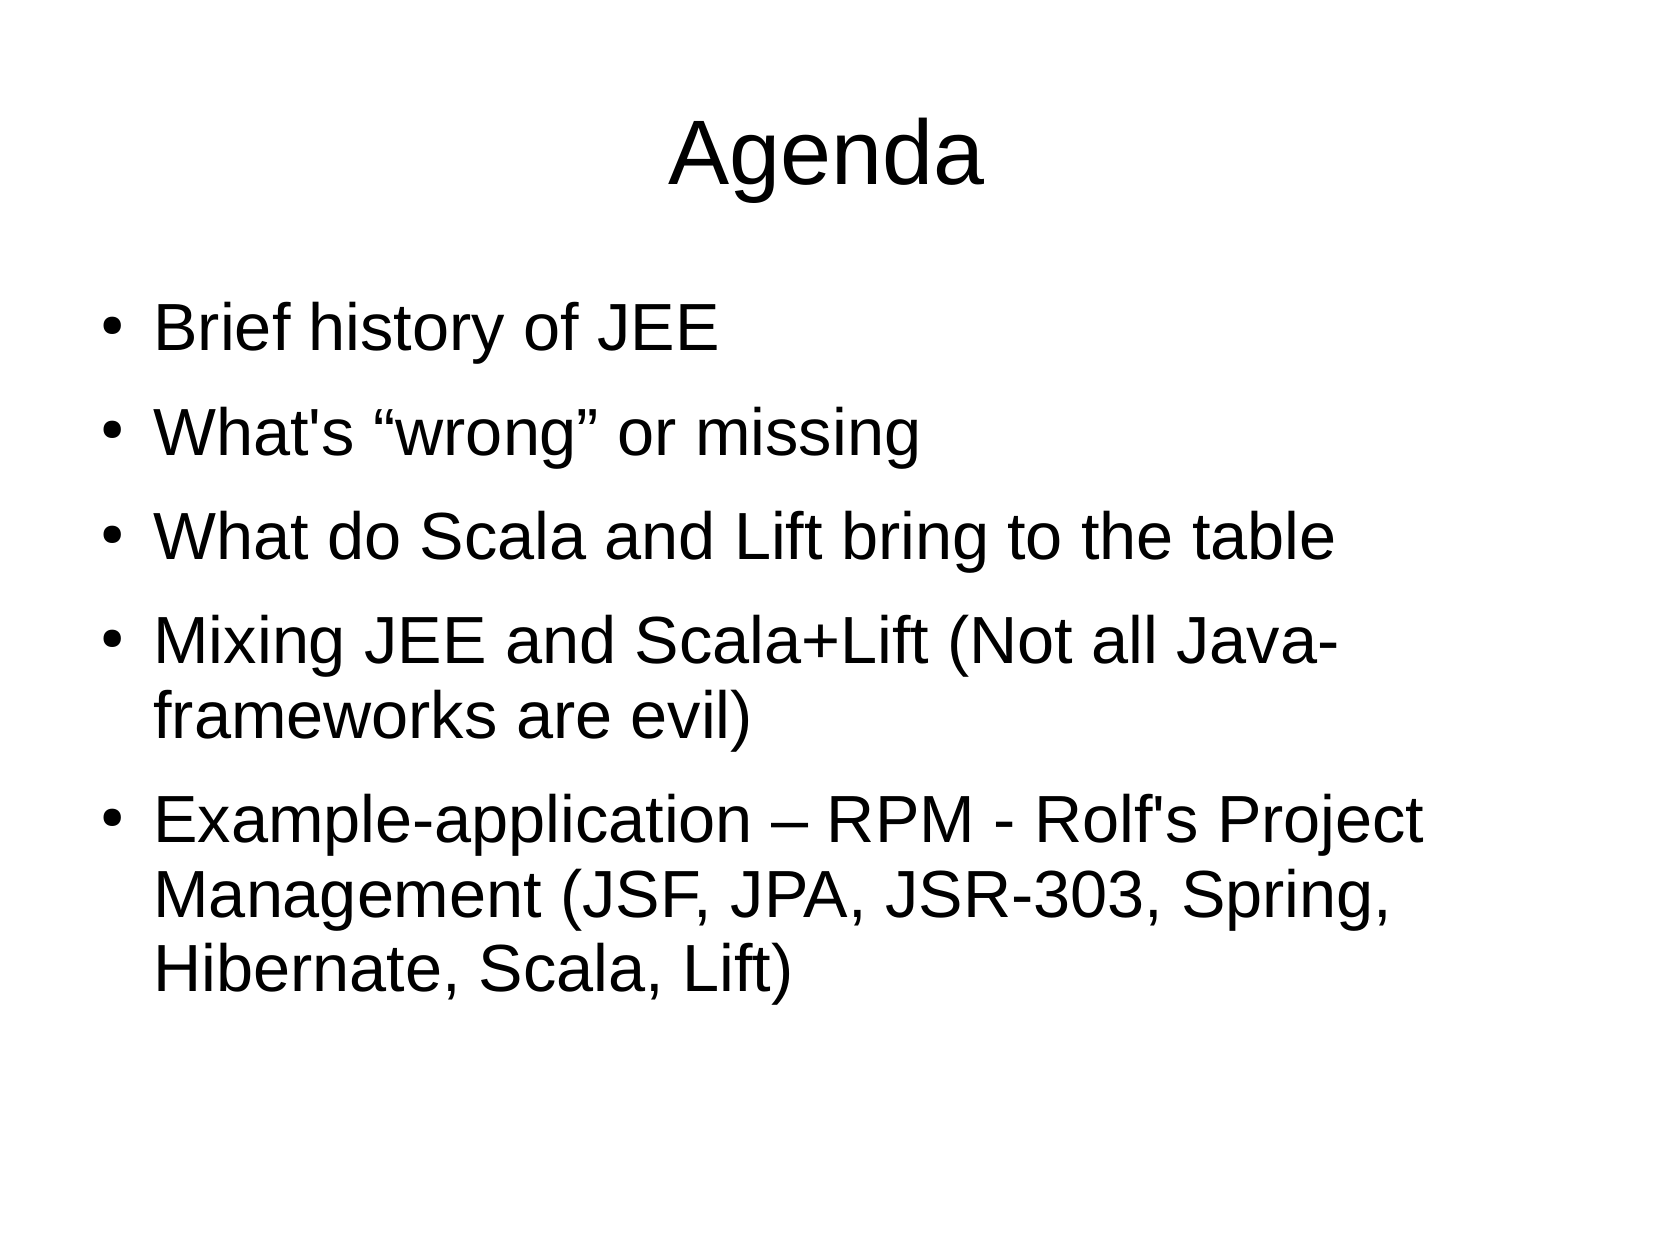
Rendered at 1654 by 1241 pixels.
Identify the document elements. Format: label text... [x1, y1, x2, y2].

title Agenda [82, 49, 1571, 257]
list Brief history of JEE What's “wrong” or missing What do Scala and Lift bring to the table Mixing JEE and Scala+Lift (Not all Java-frameworks are evil) Example-application – RPM - Rolf's Project Management (JSF, JPA, JSR-303, Spring, Hibernate, Scala, Lift) [82, 290, 1571, 1109]
